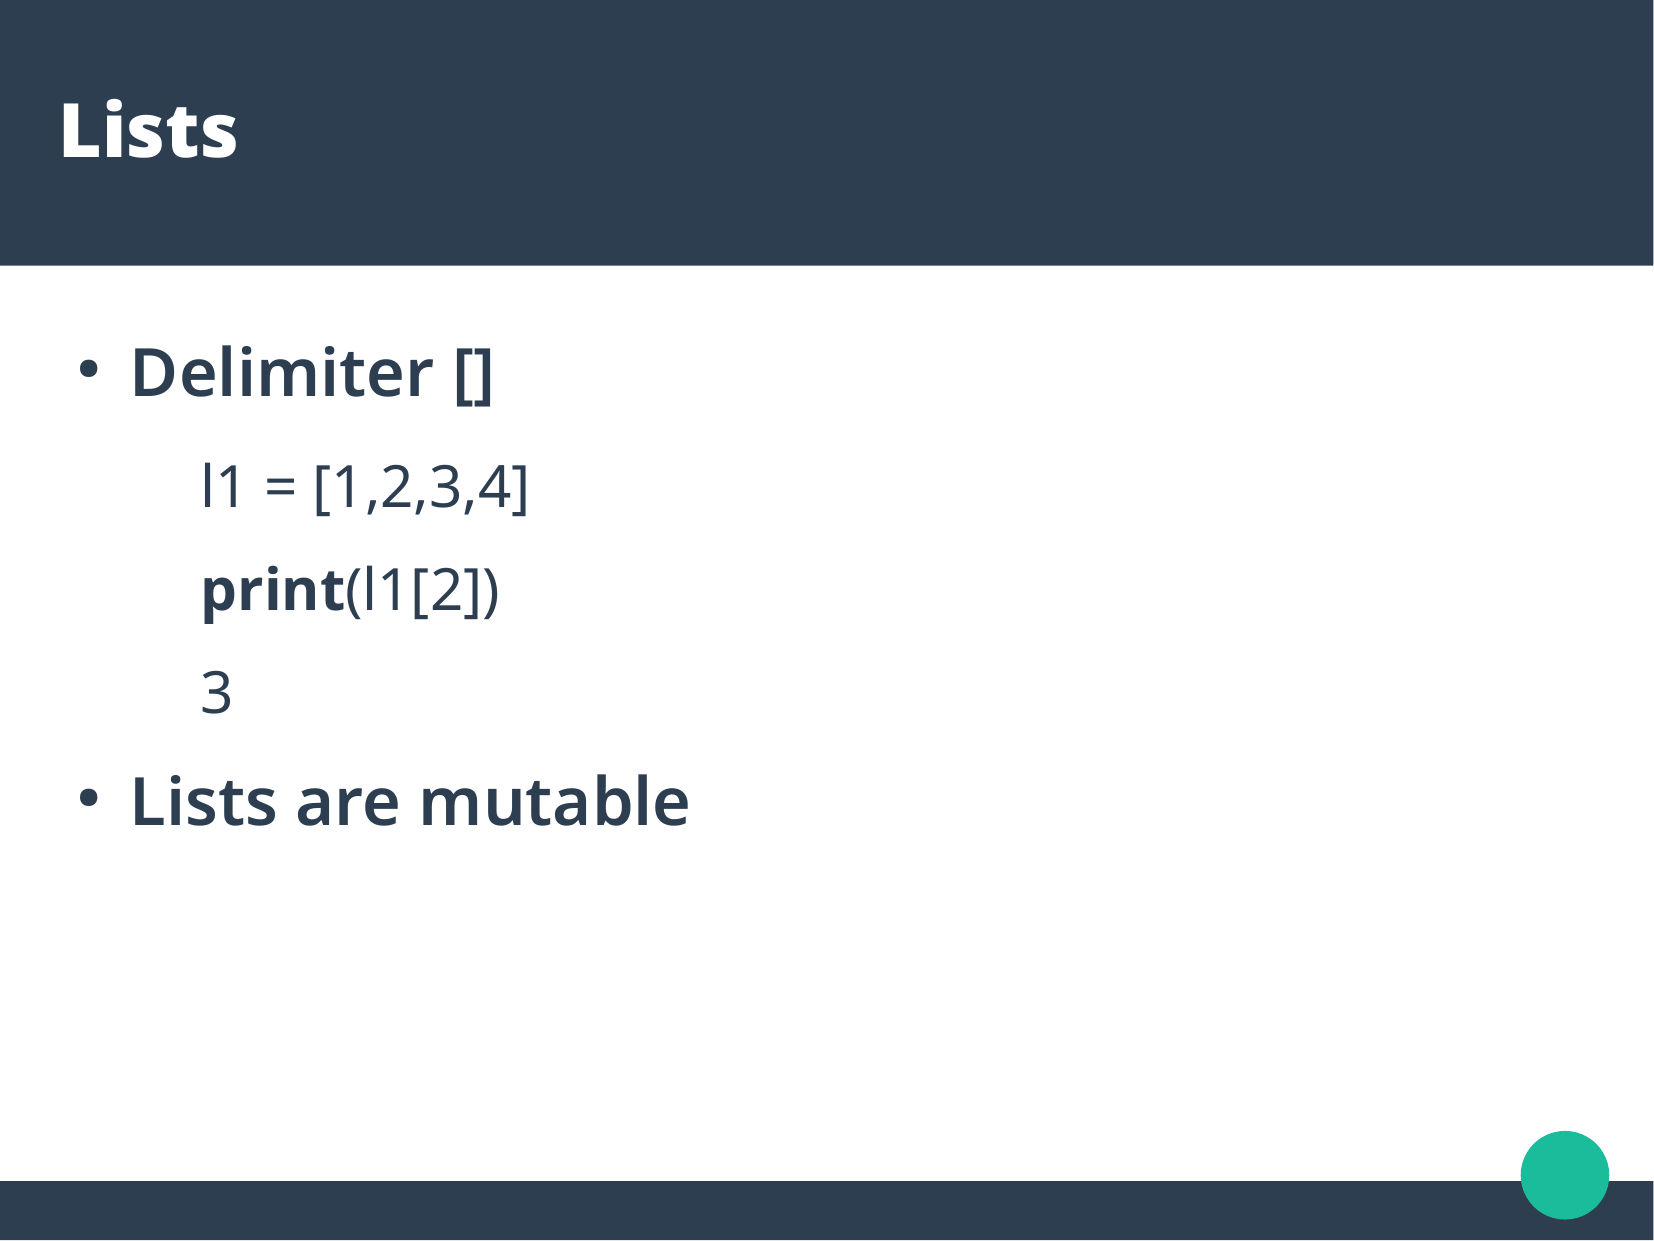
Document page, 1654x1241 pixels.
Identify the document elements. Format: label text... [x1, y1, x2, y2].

title Lists [59, 49, 1595, 207]
list Delimiter [] l1 = [1,2,3,4] print(l1[2]) 3 Lists are mutable [59, 324, 1595, 1152]
